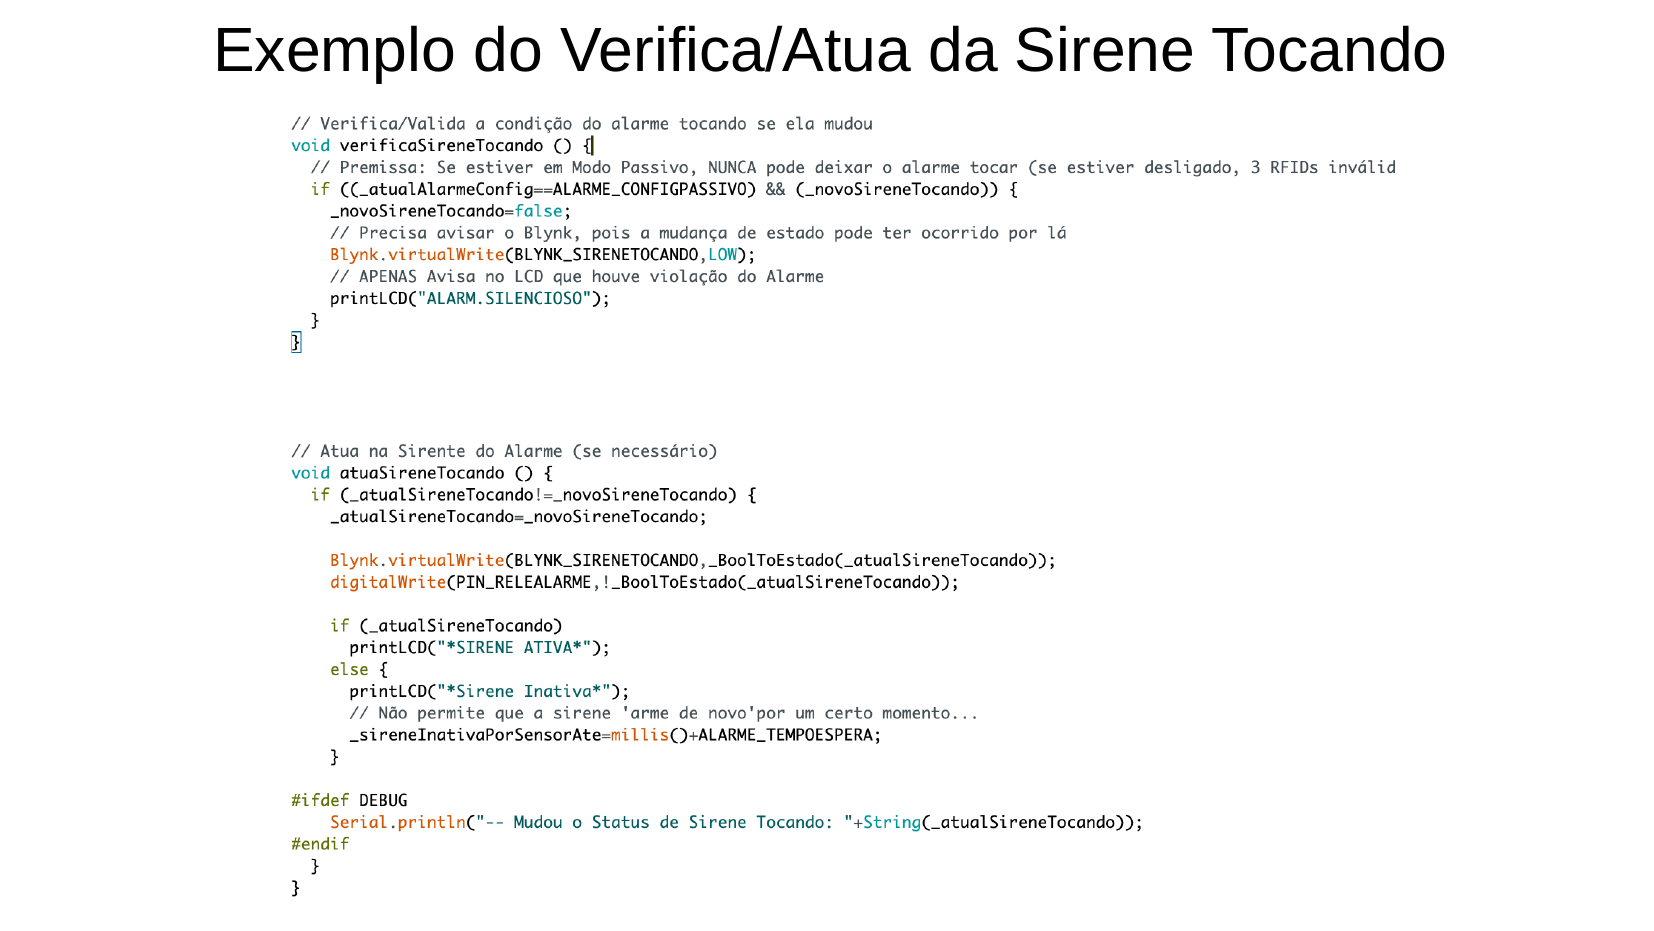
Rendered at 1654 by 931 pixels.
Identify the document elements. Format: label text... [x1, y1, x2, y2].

picture [285, 89, 1396, 931]
title Exemplo do Verifica/Atua da Sirene Tocando [86, 0, 1576, 106]
